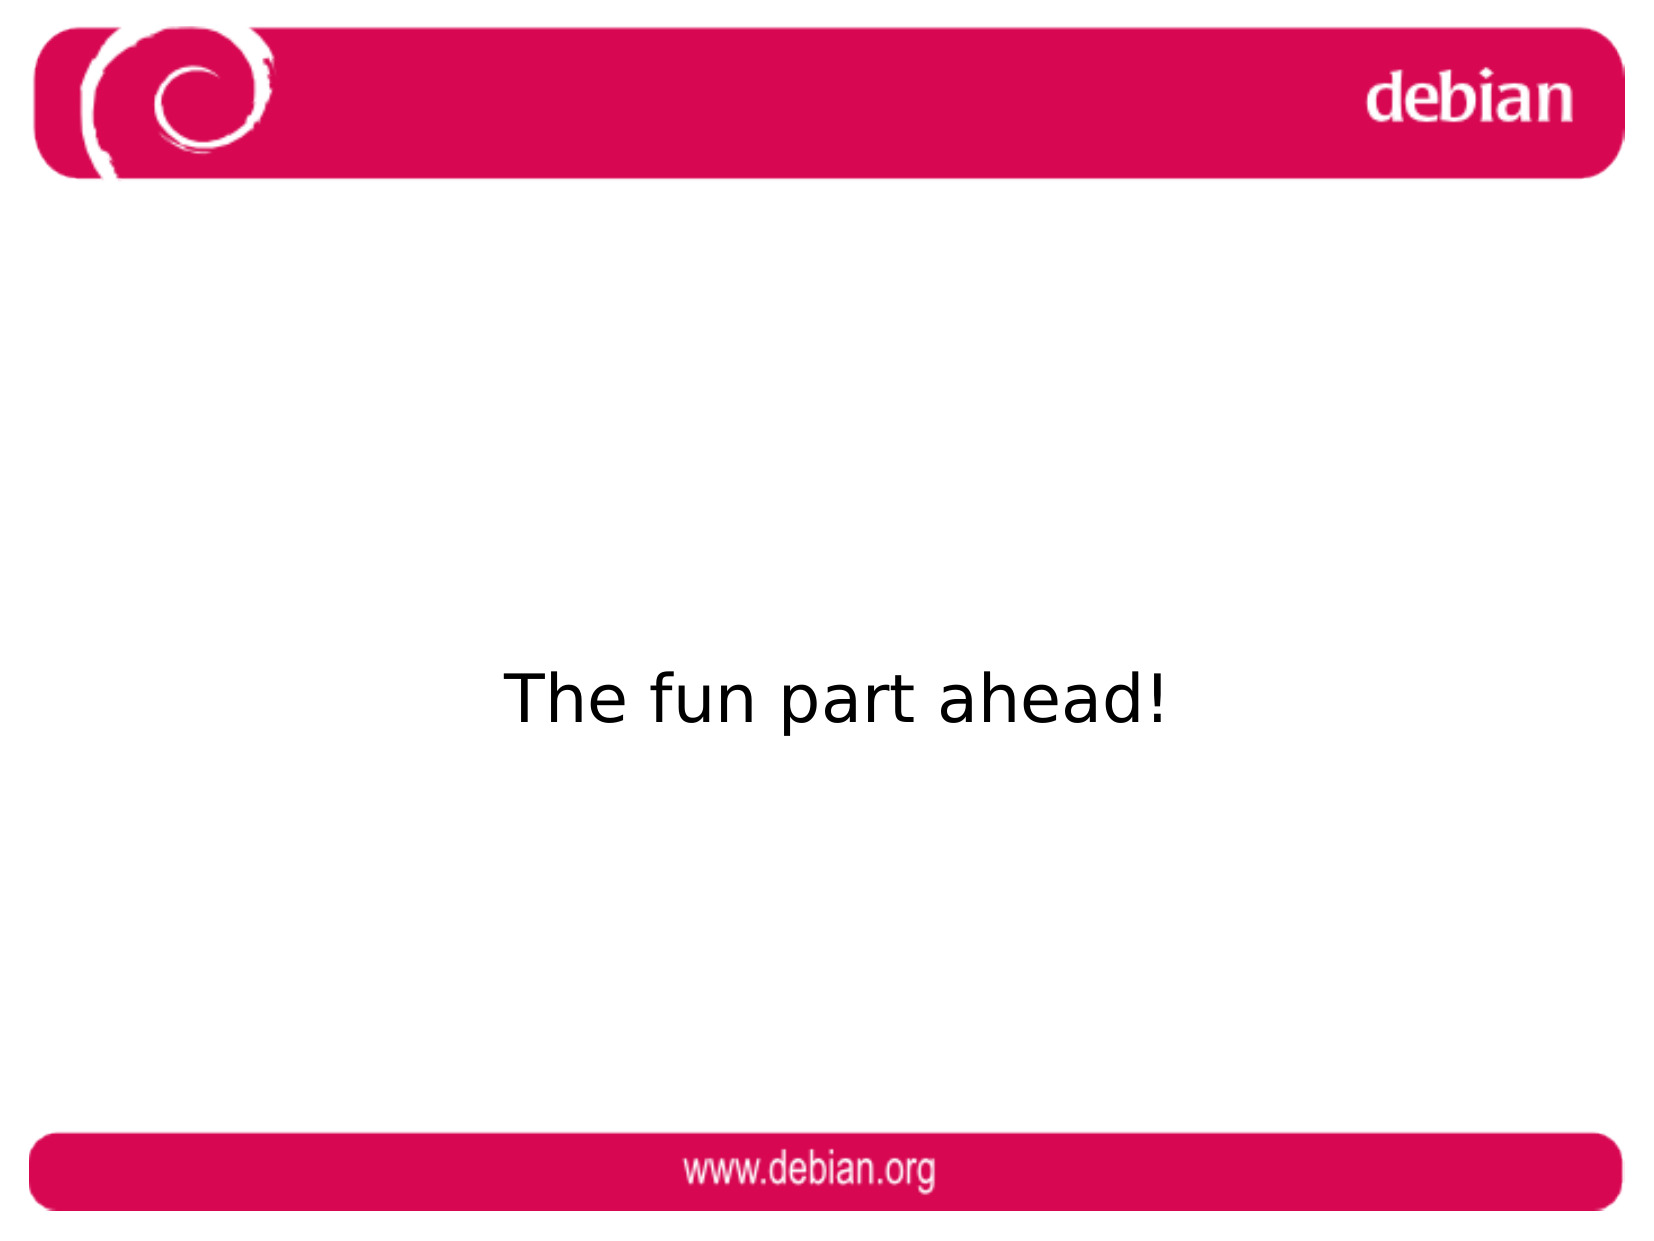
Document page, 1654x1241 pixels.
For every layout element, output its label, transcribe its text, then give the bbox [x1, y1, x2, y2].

subtitle The fun part ahead! [82, 290, 1571, 1109]
picture [29, 7, 1625, 1211]
